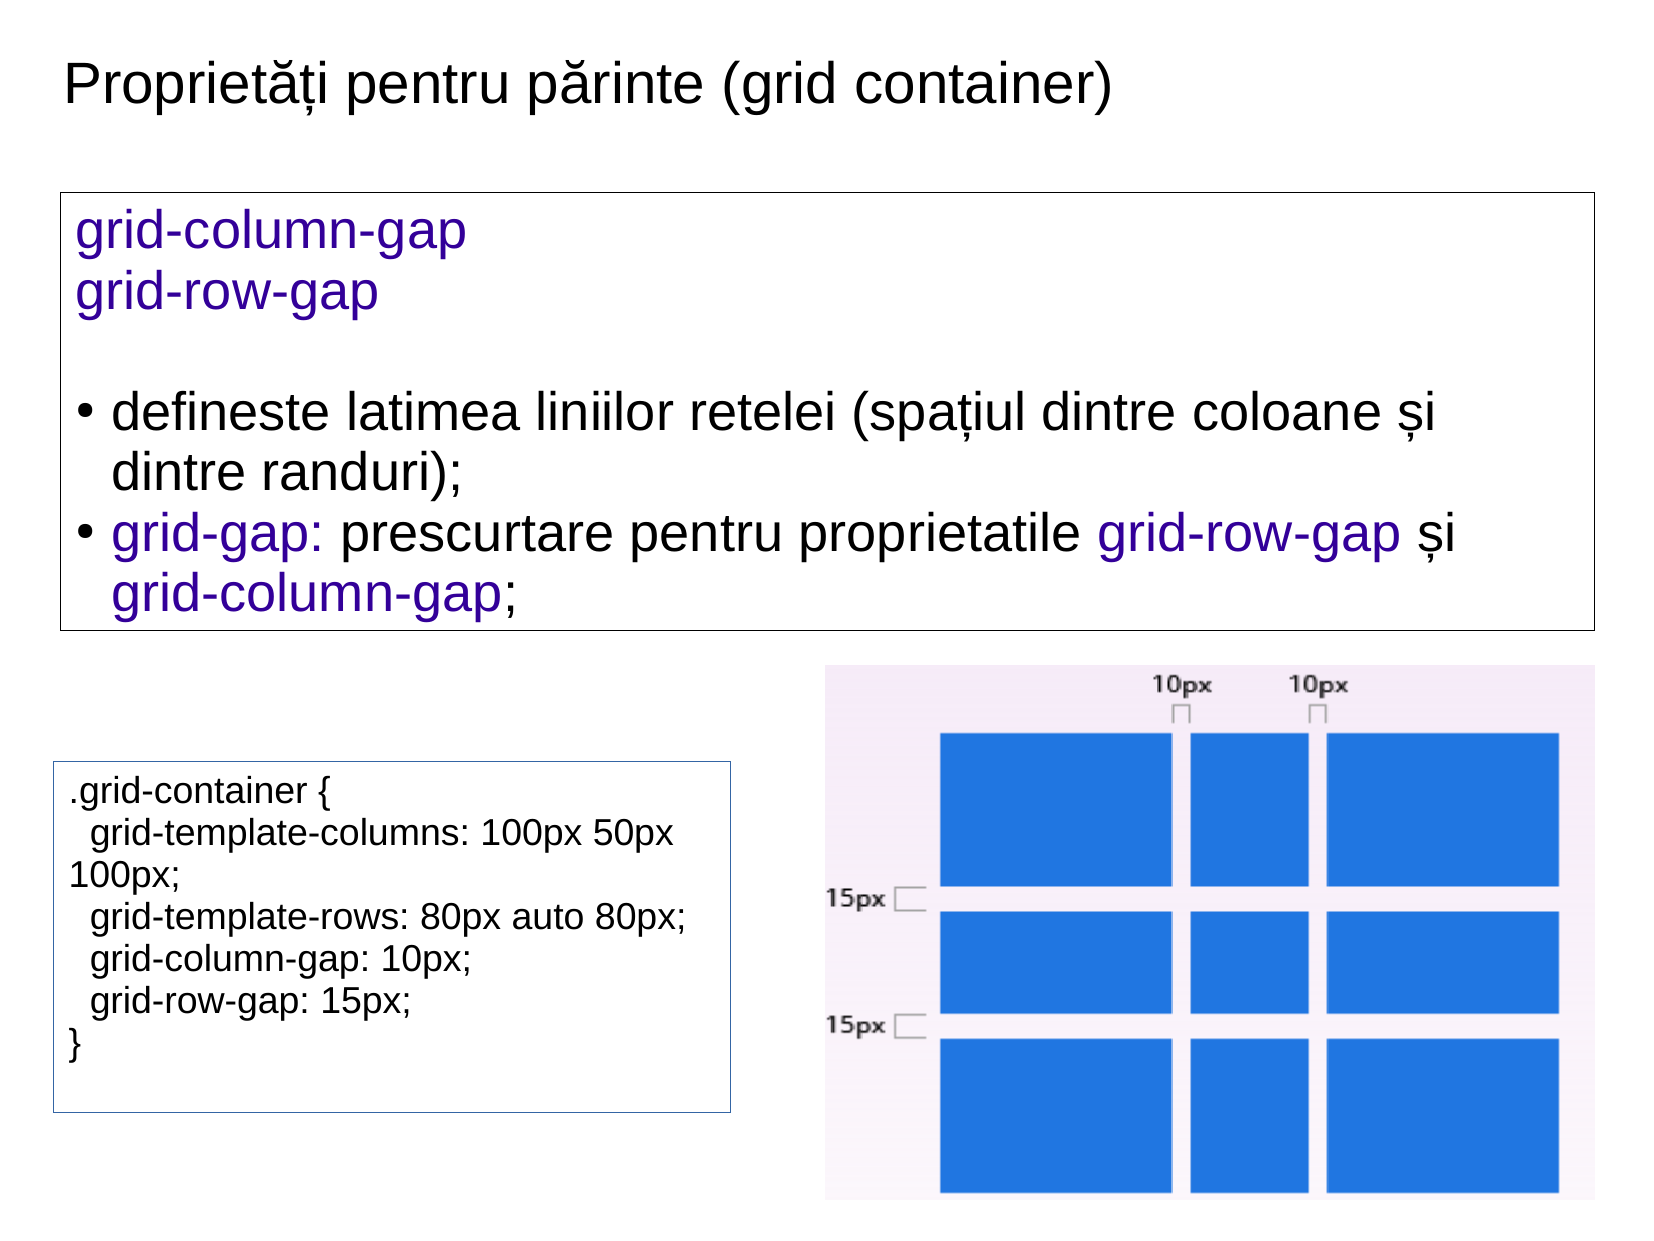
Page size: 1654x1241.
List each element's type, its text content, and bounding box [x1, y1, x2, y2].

text_box grid-column-gap grid-row-gap defineste latimea liniilor retelei (spațiul dintre coloane și dintre randuri); grid-gap: prescurtare pentru proprietatile grid-row-gap și grid-column-gap; [60, 192, 1595, 631]
text_box Proprietăți pentru părinte (grid container) [48, 43, 1301, 144]
picture [825, 665, 1595, 1200]
text_box .grid-container { grid-template-columns: 100px 50px 100px; grid-template-rows: 80px auto 80px; grid-column-gap: 10px; grid-row-gap: 15px; } [53, 761, 731, 1113]
